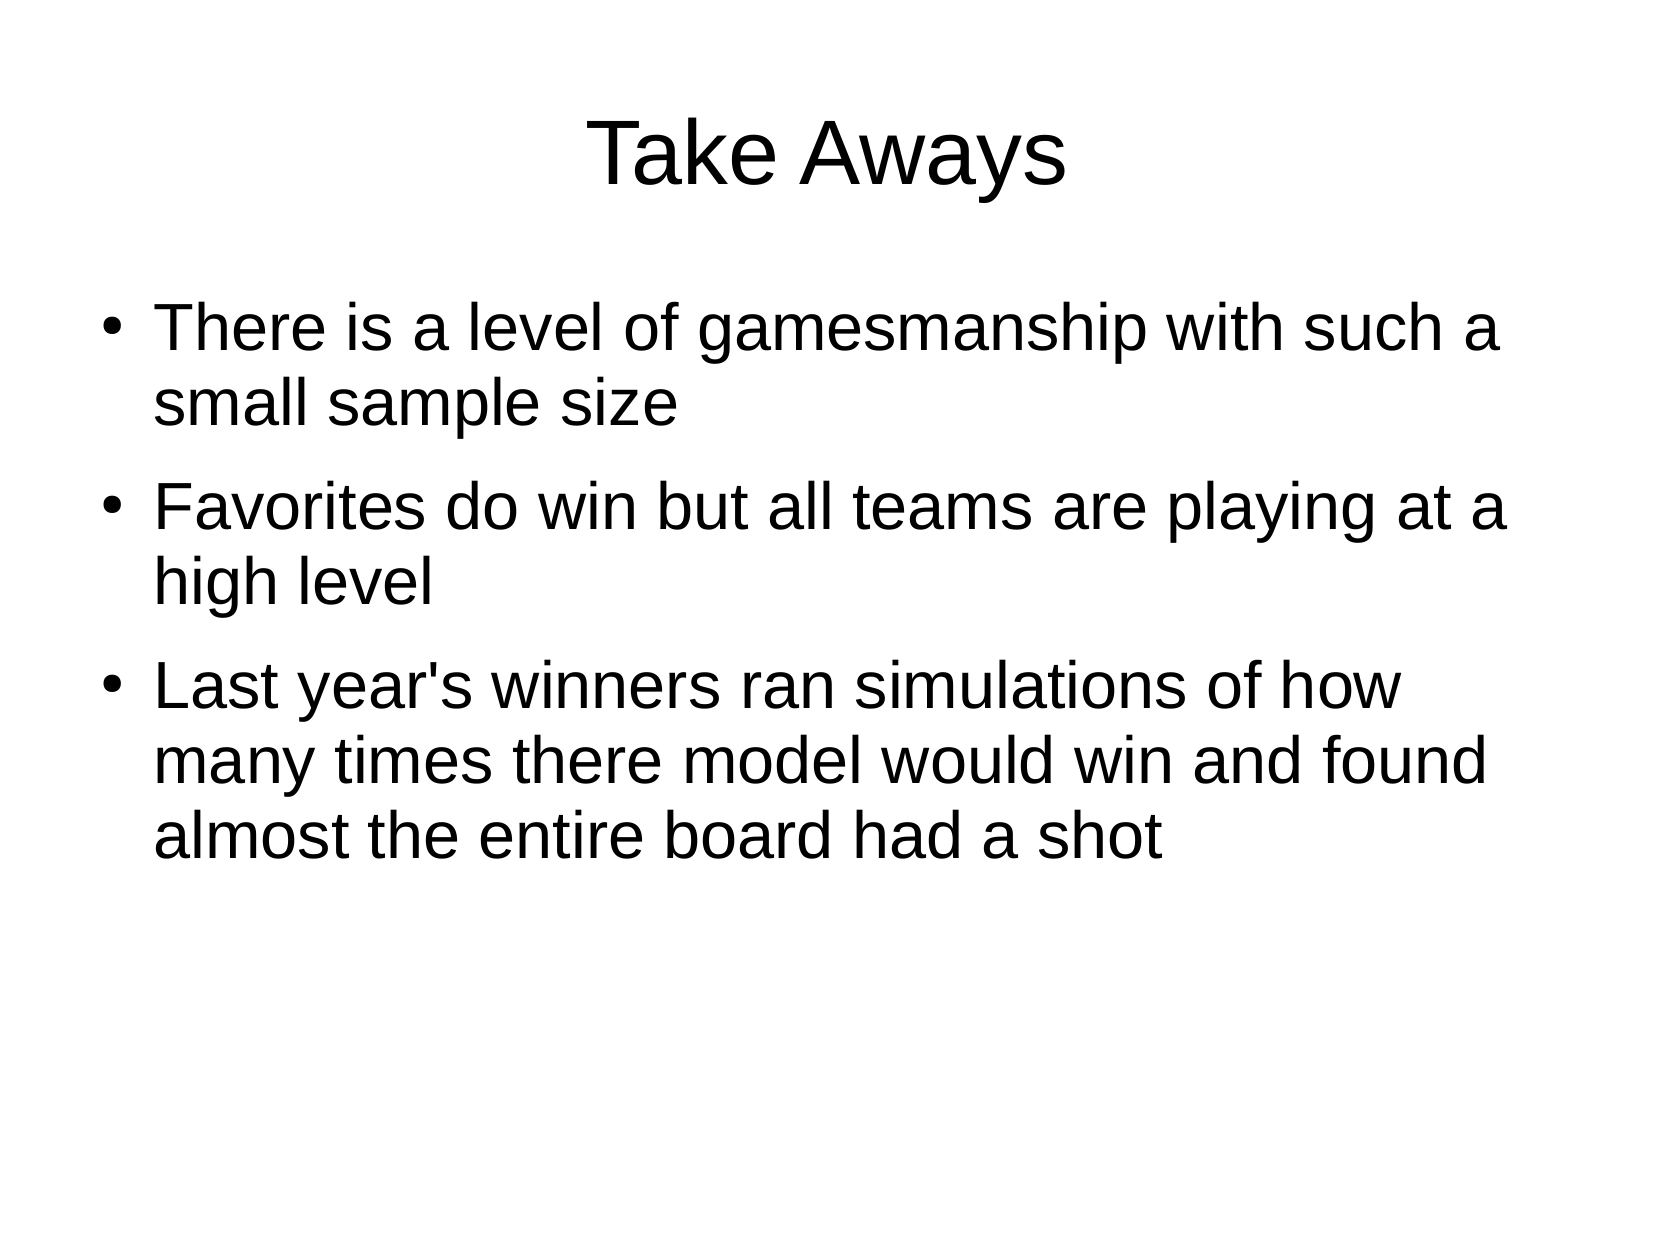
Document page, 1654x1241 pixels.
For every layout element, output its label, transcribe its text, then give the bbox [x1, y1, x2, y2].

title Take Aways [82, 49, 1571, 257]
list There is a level of gamesmanship with such a small sample size Favorites do win but all teams are playing at a high level Last year's winners ran simulations of how many times there model would win and found almost the entire board had a shot [82, 290, 1571, 1010]
